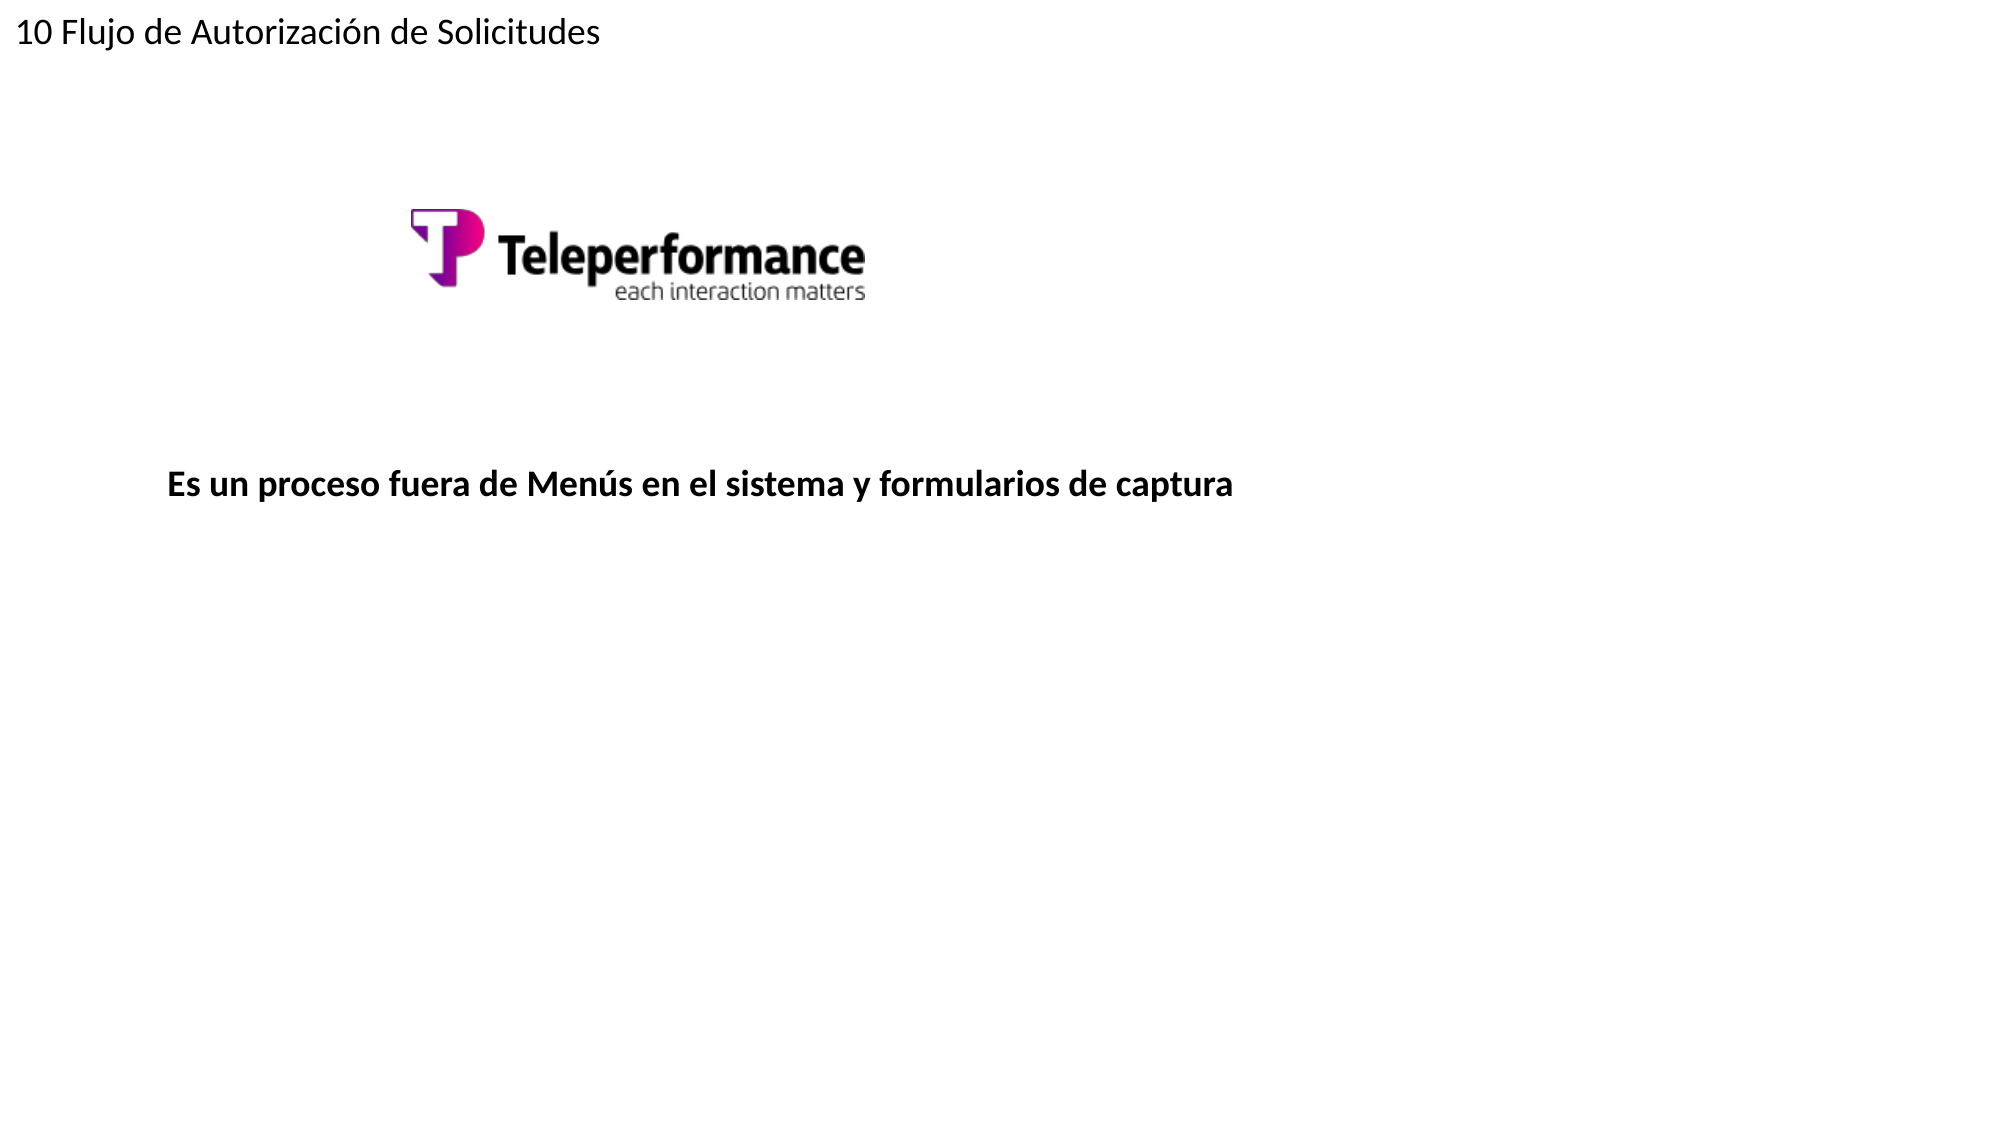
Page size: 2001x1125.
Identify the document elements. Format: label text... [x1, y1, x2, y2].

text_box Es un proceso fuera de Menús en el sistema y formularios de captura [152, 451, 1430, 512]
picture [411, 209, 865, 300]
text_box 10 Flujo de Autorización de Solicitudes [0, 0, 766, 60]
